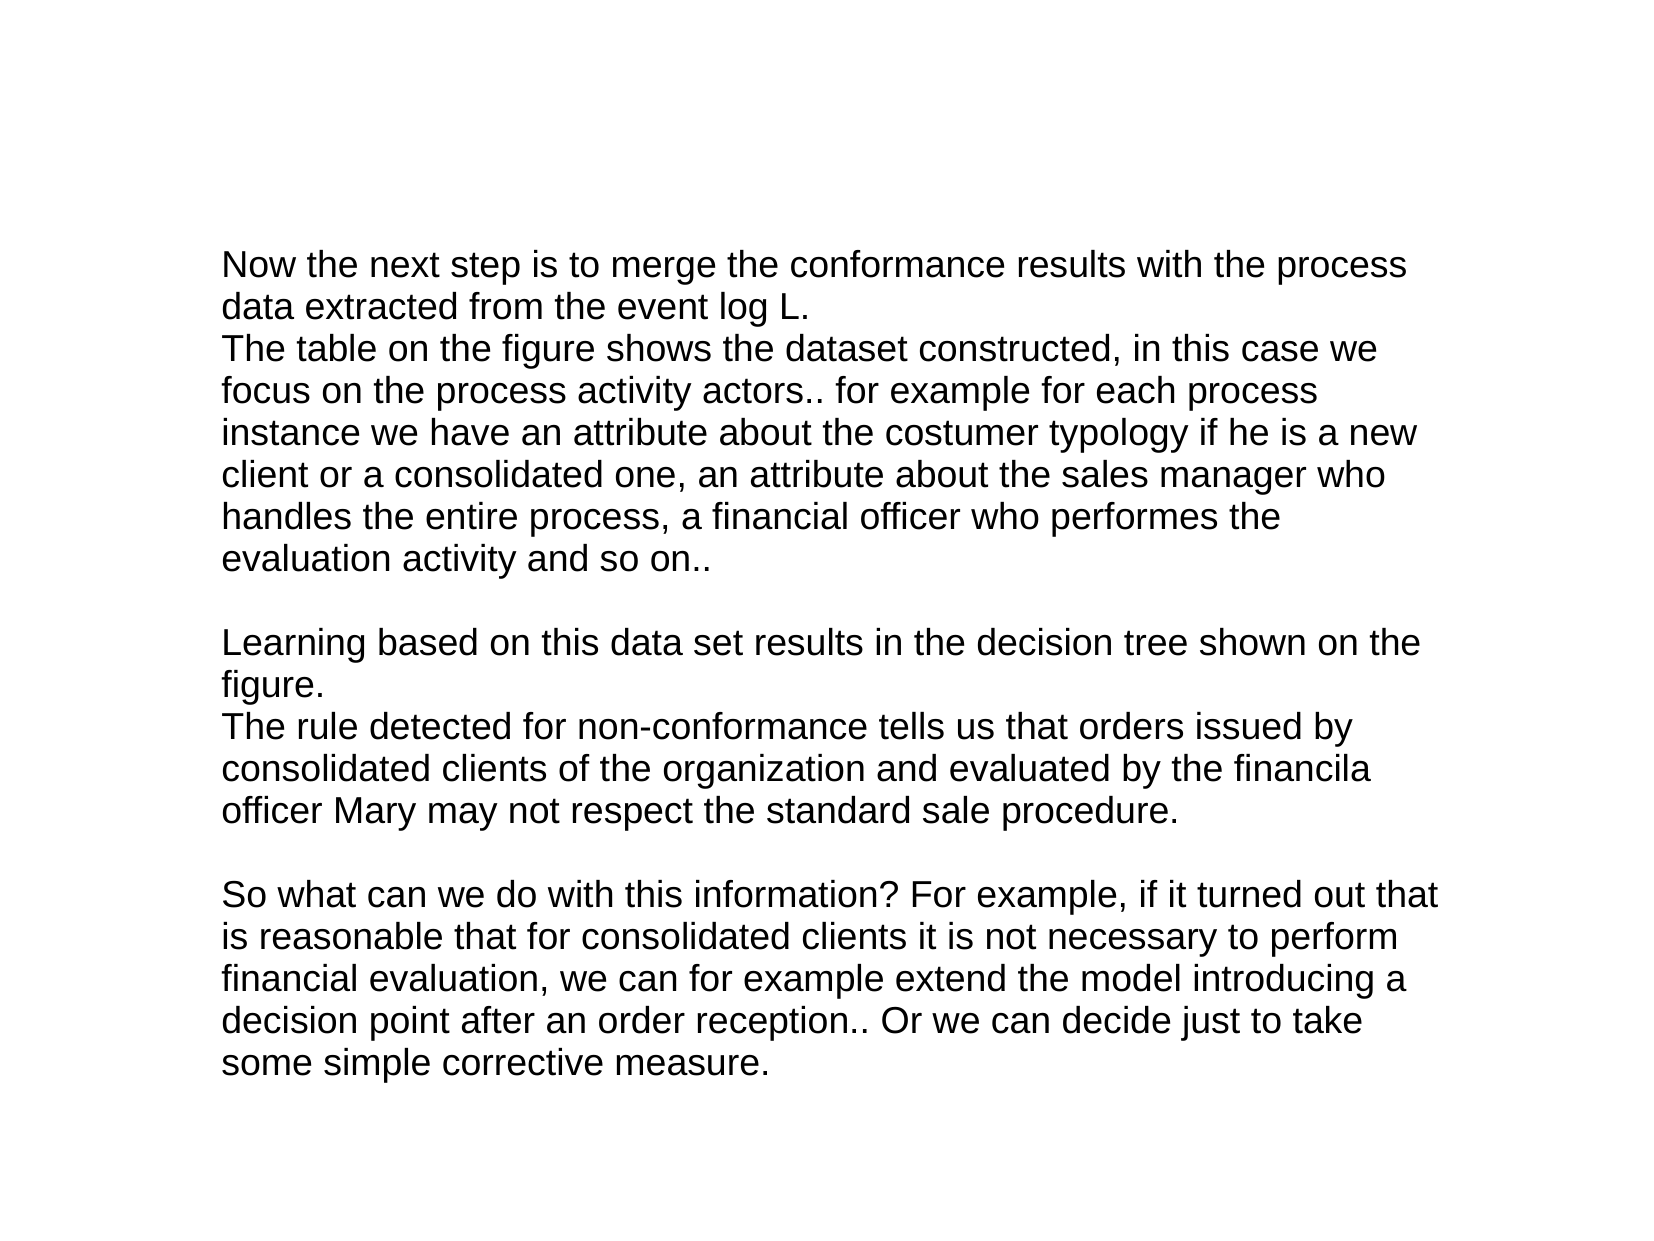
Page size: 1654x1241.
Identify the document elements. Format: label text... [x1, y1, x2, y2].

text_box Now the next step is to merge the conformance results with the process data extracted from the event log L. The table on the figure shows the dataset constructed, in this case we focus on the process activity actors.. for example for each process instance we have an attribute about the costumer typology if he is a new client or a consolidated one, an attribute about the sales manager who handles the entire process, a financial officer who performes the evaluation activity and so on.. Learning based on this data set results in the decision tree shown on the figure. The rule detected for non-conformance tells us that orders issued by consolidated clients of the organization and evaluated by the financila officer Mary may not respect the standard sale procedure. So what can we do with this information? For example, if it turned out that is reasonable that for consolidated clients it is not necessary to perform financial evaluation, we can for example extend the model introducing a decision point after an order reception.. Or we can decide just to take some simple corrective measure. [206, 236, 1477, 1091]
